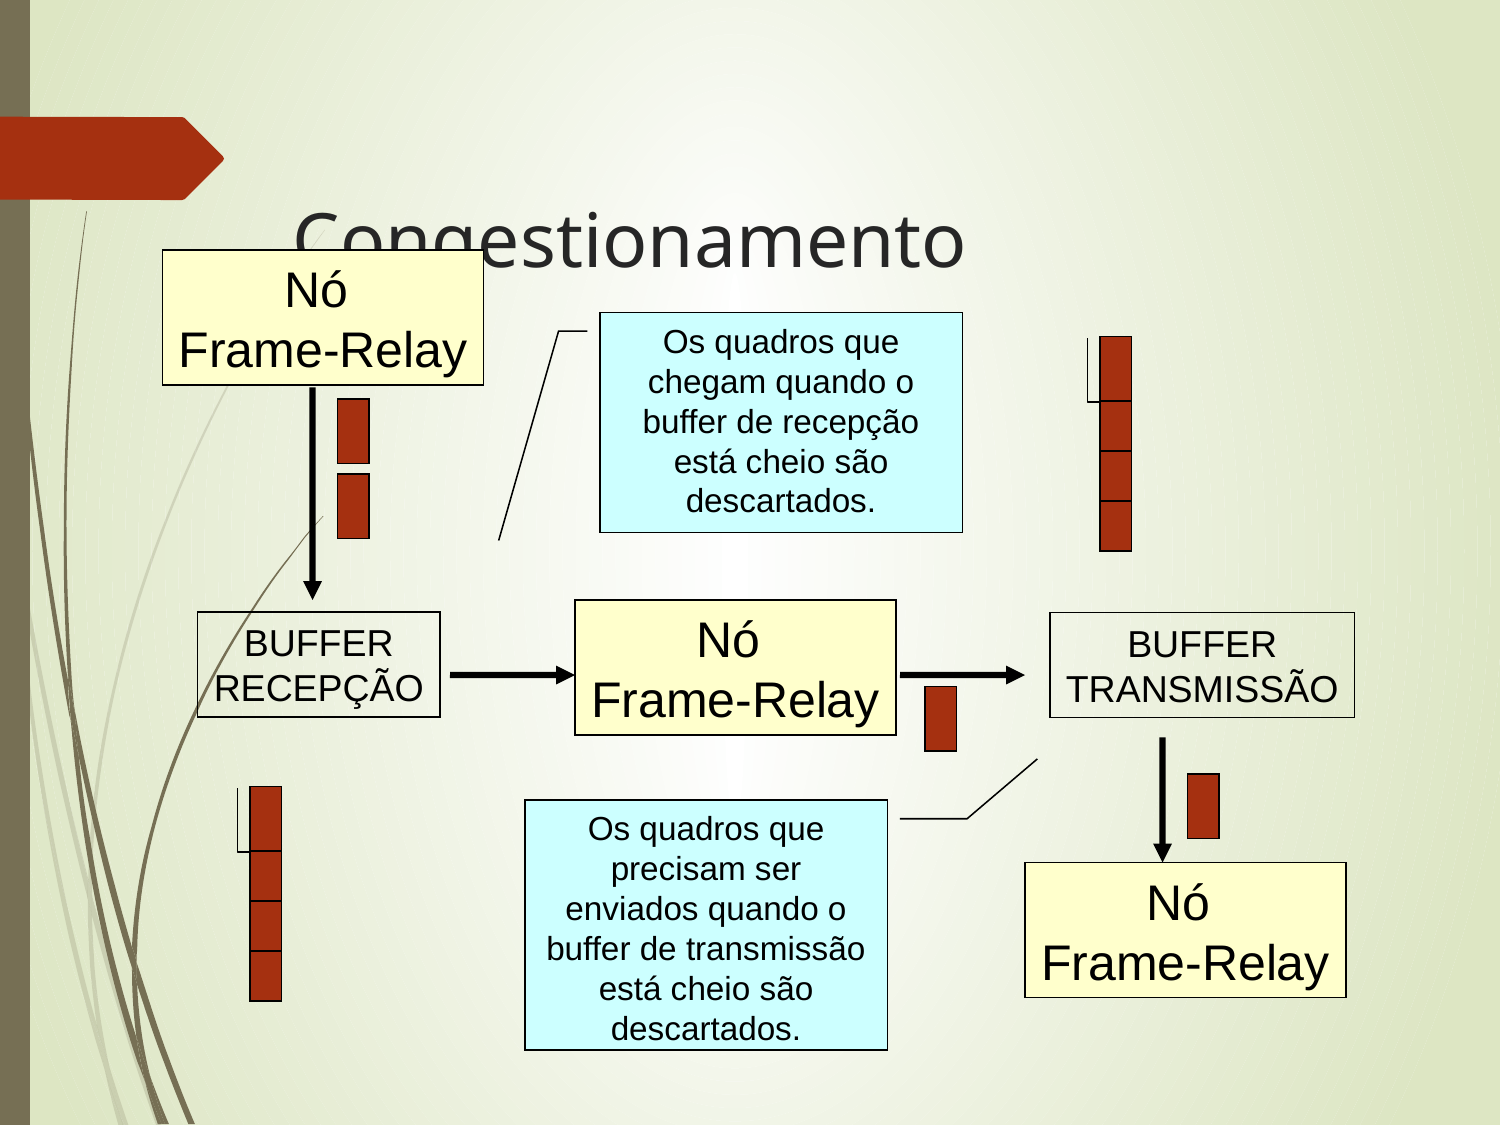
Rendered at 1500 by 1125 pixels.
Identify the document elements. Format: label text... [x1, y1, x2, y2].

text_box [249, 786, 282, 1001]
text_box Nó Frame-Relay [162, 249, 484, 385]
text_box [1187, 773, 1220, 839]
text_box Nó Frame-Relay [575, 599, 897, 736]
text_box Os quadros que chegam quando o buffer de recepção está cheio são descartados. [600, 312, 962, 533]
text_box BUFFER RECEPÇÃO [197, 611, 440, 717]
text_box [924, 686, 957, 751]
text_box [337, 398, 370, 464]
text_box [1099, 336, 1132, 551]
title Congestionamento [277, 184, 1306, 291]
text_box Nó Frame-Relay [1025, 862, 1347, 998]
text_box [337, 473, 370, 539]
text_box BUFFER TRANSMISSÃO [1050, 612, 1355, 718]
text_box Os quadros que precisam ser enviados quando o buffer de transmissão está cheio são descartados. [525, 800, 887, 1050]
